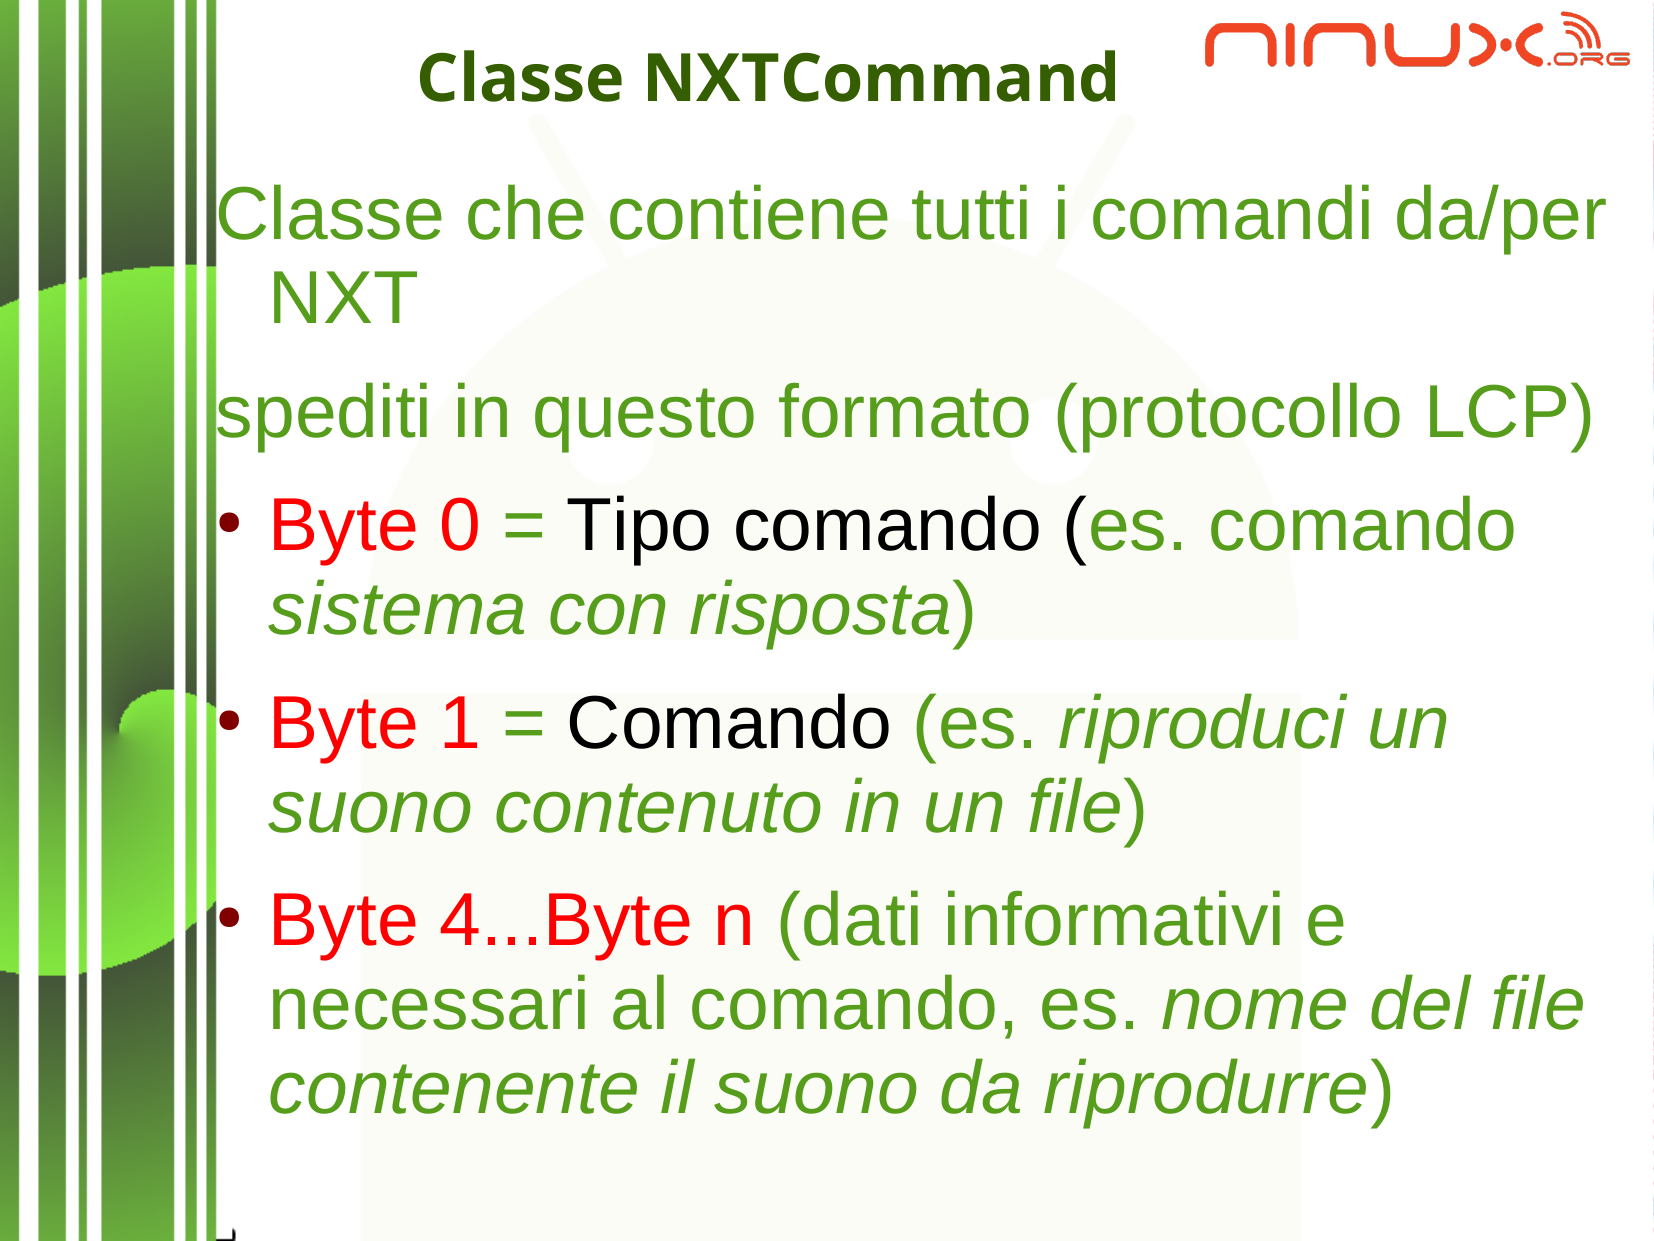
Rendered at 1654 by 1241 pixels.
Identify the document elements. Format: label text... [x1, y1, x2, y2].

picture [0, 0, 1654, 1241]
title Classe NXTCommand [352, 32, 1186, 119]
list Classe che contiene tutti i comandi da/per NXT spediti in questo formato (protocollo LCP) Byte 0 = Tipo comando (es. comando sistema con risposta) Byte 1 = Comando (es. riproduci un suono contenuto in un file) Byte 4...Byte n (dati informativi e necessari al comando, es. nome del file contenente il suono da riprodurre) [198, 171, 1654, 1225]
